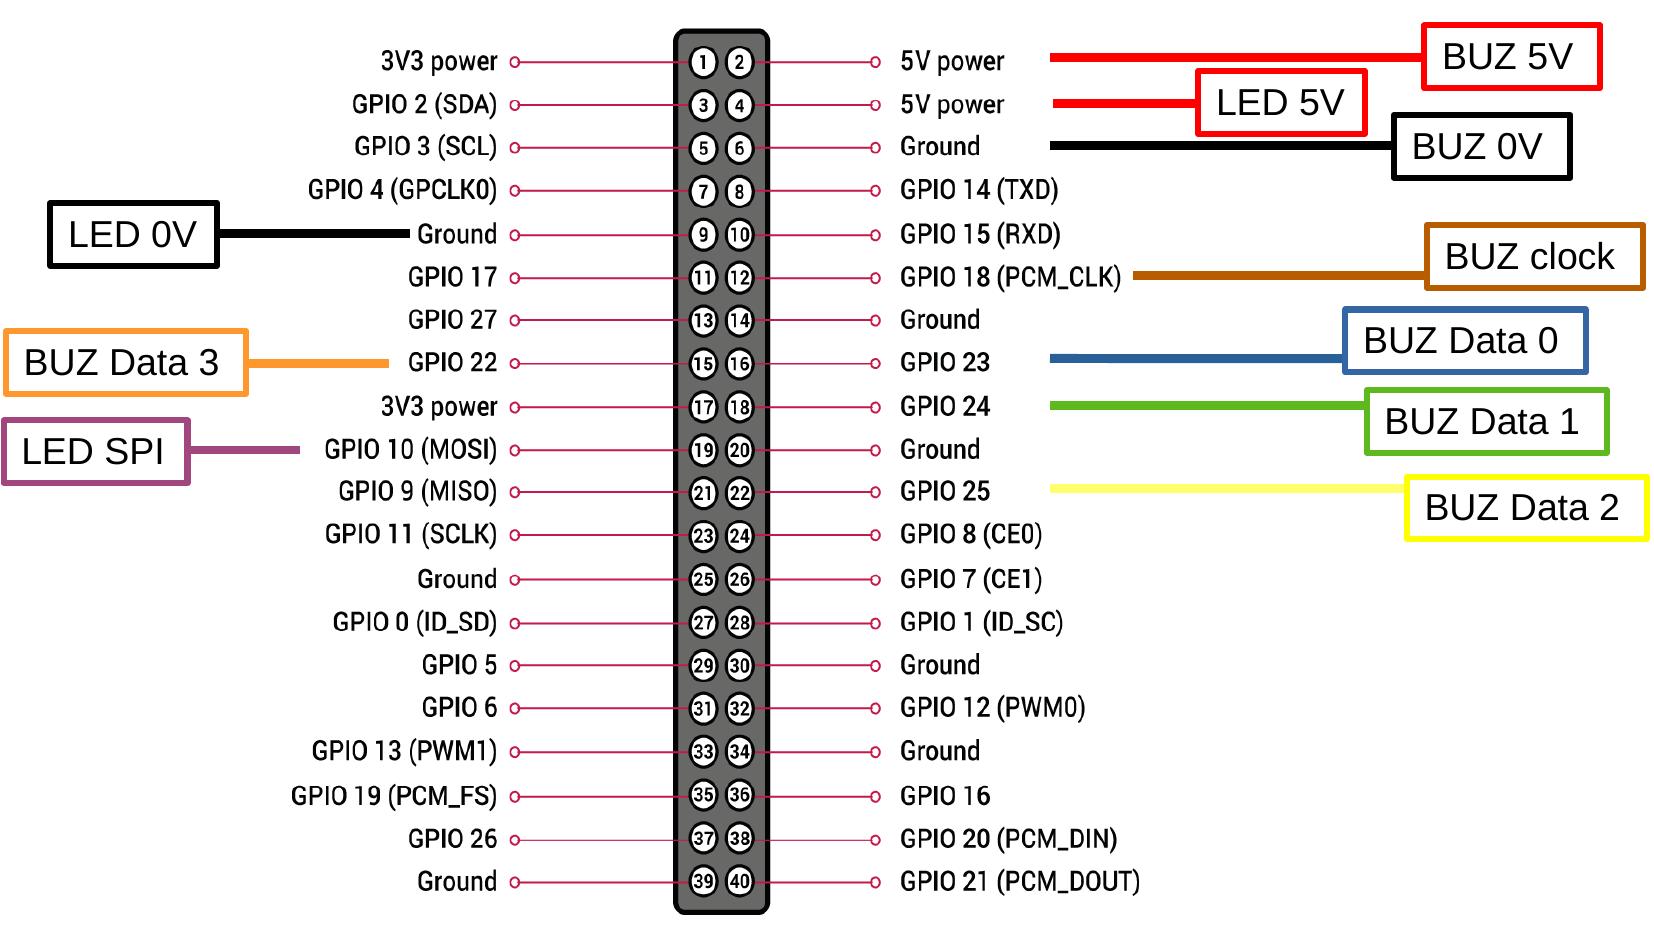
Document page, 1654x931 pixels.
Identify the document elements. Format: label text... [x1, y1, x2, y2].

text_box BUZ Data 1 [1366, 390, 1607, 453]
text_box LED 5V [1198, 70, 1365, 134]
text_box BUZ 5V [1424, 25, 1600, 89]
picture [262, 11, 1163, 931]
text_box LED SPI [3, 420, 188, 484]
text_box BUZ 0V [1393, 114, 1571, 178]
text_box BUZ Data 0 [1345, 309, 1586, 373]
text_box BUZ clock [1426, 224, 1644, 288]
text_box BUZ Data 2 [1406, 476, 1648, 540]
text_box LED 0V [50, 202, 218, 266]
text_box BUZ Data 3 [5, 330, 247, 394]
